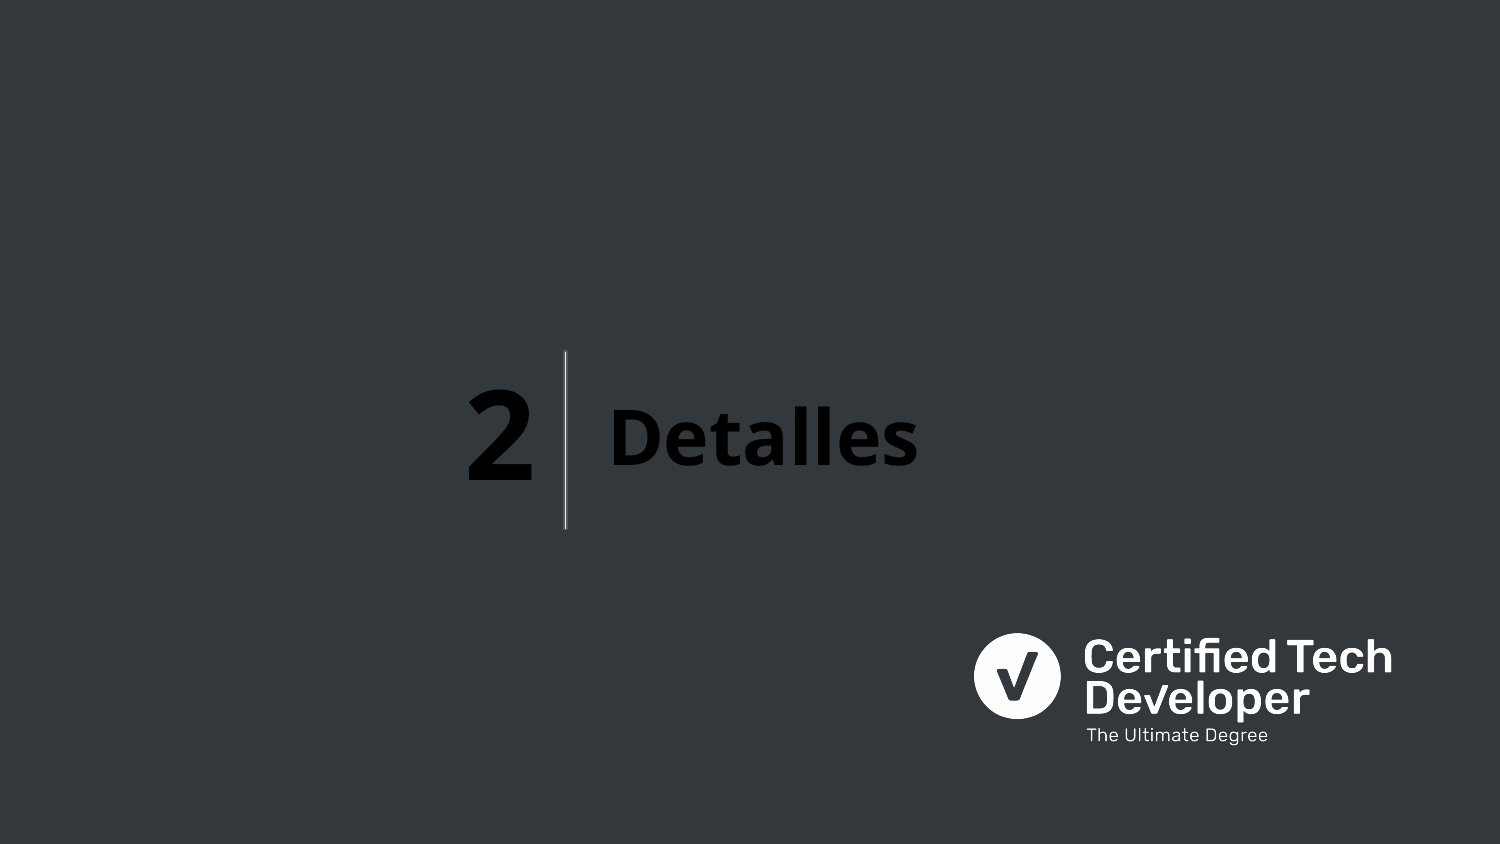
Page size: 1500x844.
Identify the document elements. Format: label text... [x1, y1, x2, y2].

text_box Detalles [592, 245, 1150, 636]
text_box 2 [449, 360, 540, 521]
picture [966, 594, 1405, 778]
text_box [563, 351, 567, 530]
